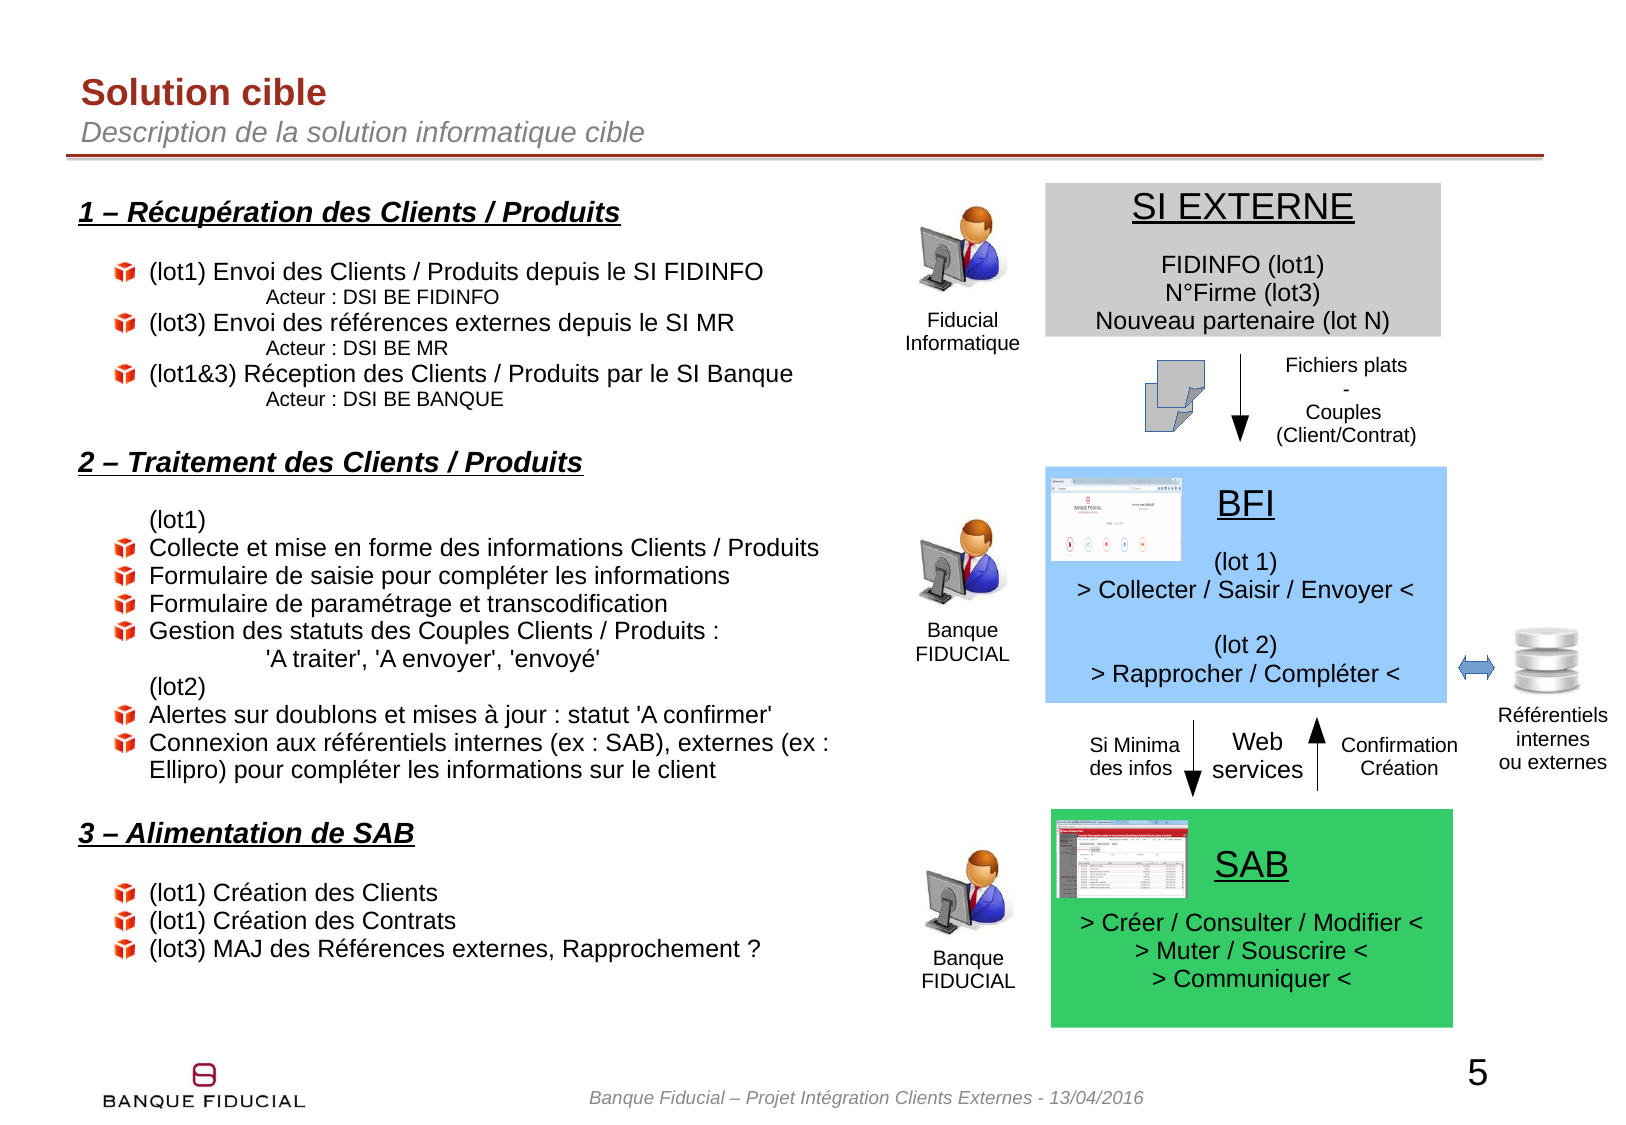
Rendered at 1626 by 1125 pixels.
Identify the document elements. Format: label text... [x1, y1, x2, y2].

text_box BFI (lot 1) > Collecter / Saisir / Envoyer < (lot 2) > Rapprocher / Compléter < [1045, 466, 1447, 703]
picture [113, 592, 135, 614]
picture [113, 260, 135, 282]
text_box Si Minima des infos [1074, 726, 1205, 788]
picture [1511, 620, 1584, 696]
picture [113, 731, 135, 753]
picture [113, 703, 135, 725]
picture [915, 188, 1010, 296]
title Solution cible Description de la solution informatique cible [65, 91, 1544, 156]
picture [915, 501, 1010, 609]
text_box Banque FIDUCIAL [897, 611, 1028, 673]
picture [113, 881, 135, 903]
picture [1051, 478, 1182, 561]
text_box [1145, 360, 1204, 432]
picture [1056, 820, 1188, 898]
picture [921, 832, 1016, 938]
picture [113, 909, 135, 931]
text_box SAB > Créer / Consulter / Modifier < > Muter / Souscrire < > Communiquer < [1051, 809, 1453, 1028]
text_box Fiducial Informatique [885, 301, 1040, 363]
picture [113, 536, 135, 558]
picture [113, 619, 135, 641]
text_box SI EXTERNE FIDINFO (lot1) N°Firme (lot3) Nouveau partenaire (lot N) [1045, 183, 1441, 337]
text_box [1458, 655, 1495, 680]
picture [113, 311, 135, 333]
text_box Fichiers plats - Couples (Client/Contrat) [1204, 346, 1489, 455]
picture [113, 937, 135, 959]
text_box Confirmation Création [1322, 726, 1477, 788]
text_box Web services [1145, 720, 1371, 792]
text_box Référentiels internes ou externes [1482, 696, 1625, 782]
picture [113, 362, 135, 384]
picture [113, 564, 135, 586]
text_box 1 – Récupération des Clients / Produits (lot1) Envoi des Clients / Produits depuis le SI FIDINFO Acteur : DSI BE FIDINFO (lot3) Envoi des références externes depuis le SI MR Acteur : DSI BE MR (lot1&3) Réception des Clients / Produits par le SI Banque Acteur : DSI BE BANQUE 2 – Traitement des Clients / Produits (lot1) Collecte et mise en forme des informations Clients / Produits Formulaire de saisie pour compléter les informations Formulaire de paramétrage et transcodification Gestion des statuts des Couples Clients / Produits : 'A traiter', 'A envoyer', 'envoyé' (lot2) Alertes sur doublons et mises à jour : statut 'A confirmer' Connexion aux référentiels internes (ex : SAB), externes (ex : Ellipro) pour compléter les informations sur le client 3 – Alimentation de SAB (lot1) Création des Clients (lot1) Création des Contrats (lot3) MAJ des Références externes, Rapprochement ? [63, 183, 886, 1125]
text_box Banque FIDUCIAL [903, 938, 1034, 1001]
